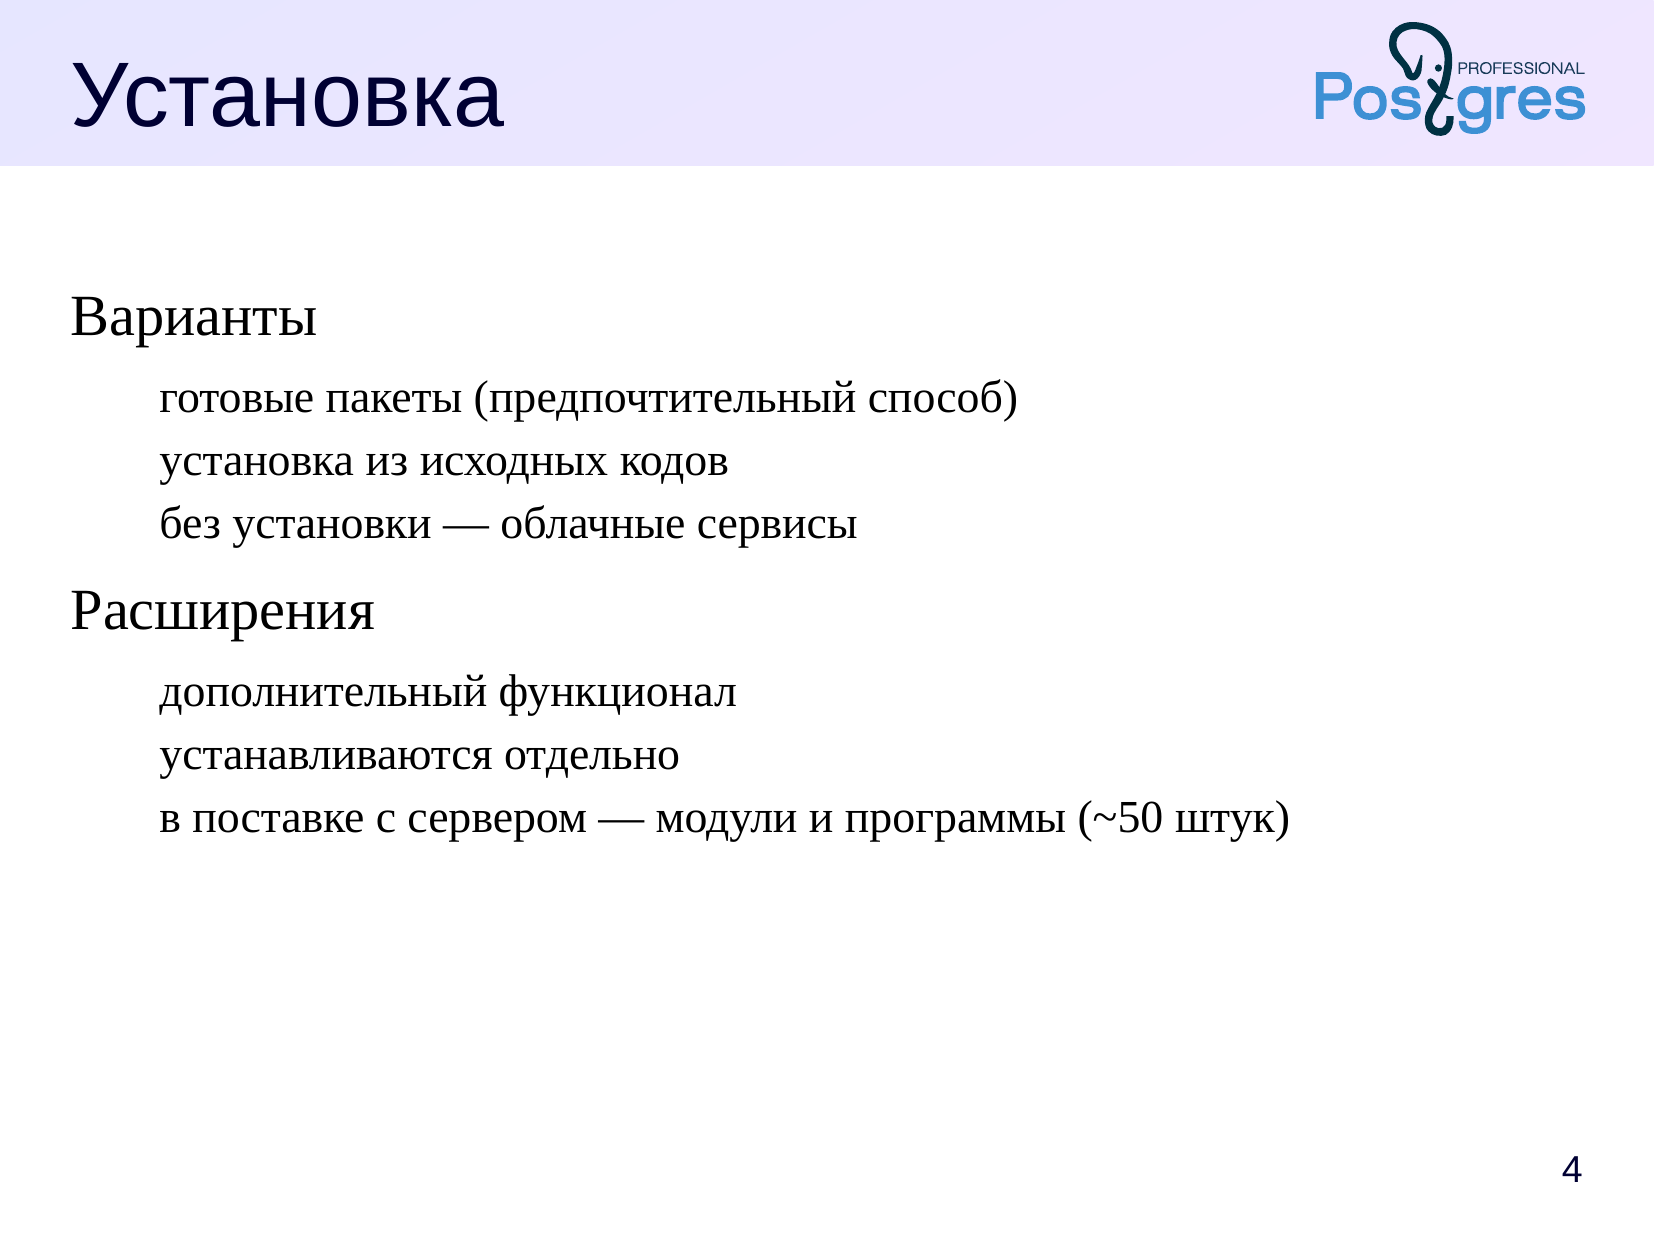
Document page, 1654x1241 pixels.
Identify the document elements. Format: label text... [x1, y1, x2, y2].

list Варианты готовые пакеты (предпочтительный способ) установка из исходных кодов без установки — облачные сервисы Расширения дополнительный функционал устанавливаются отдельно в поставке с сервером — модули и программы (~50 штук) [70, 283, 1583, 1134]
title Установка [70, 43, 1241, 147]
